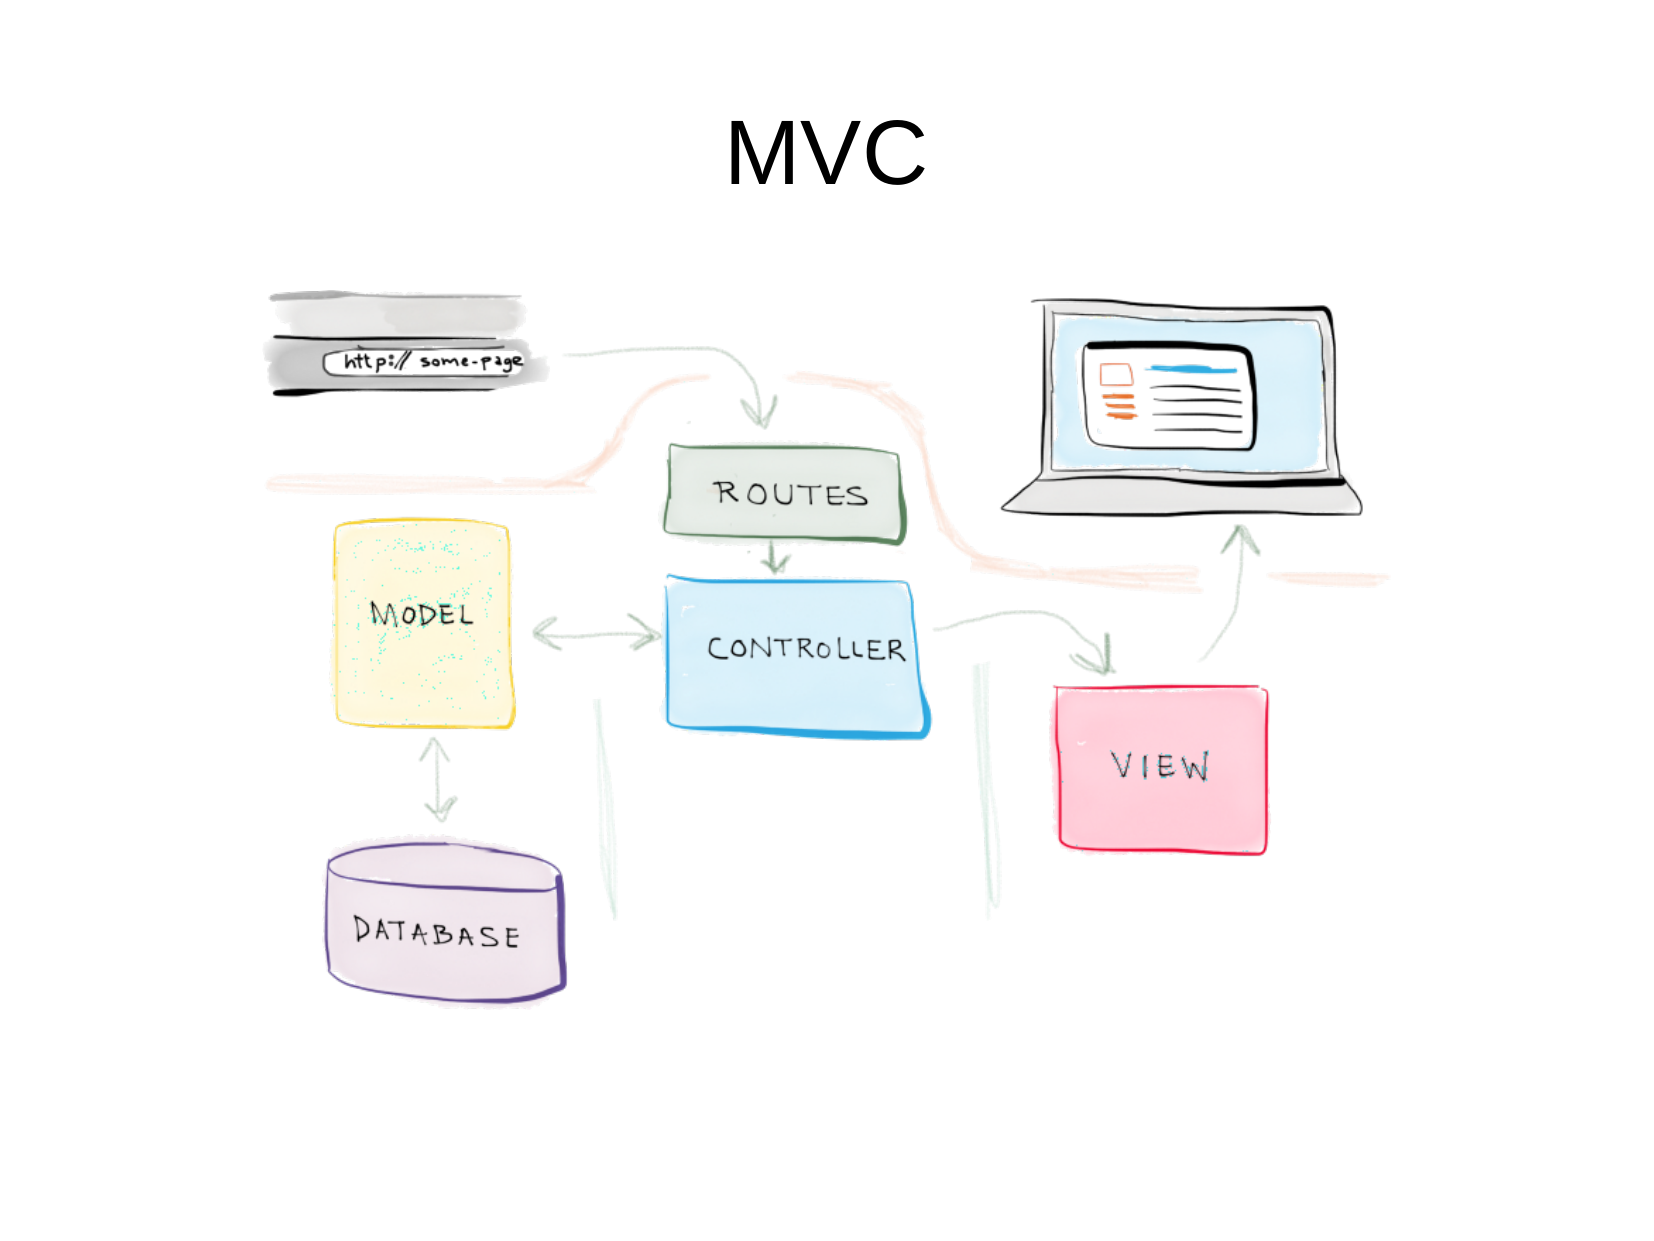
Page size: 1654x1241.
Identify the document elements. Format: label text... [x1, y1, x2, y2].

title MVC [82, 49, 1571, 257]
picture [262, 290, 1391, 1010]
